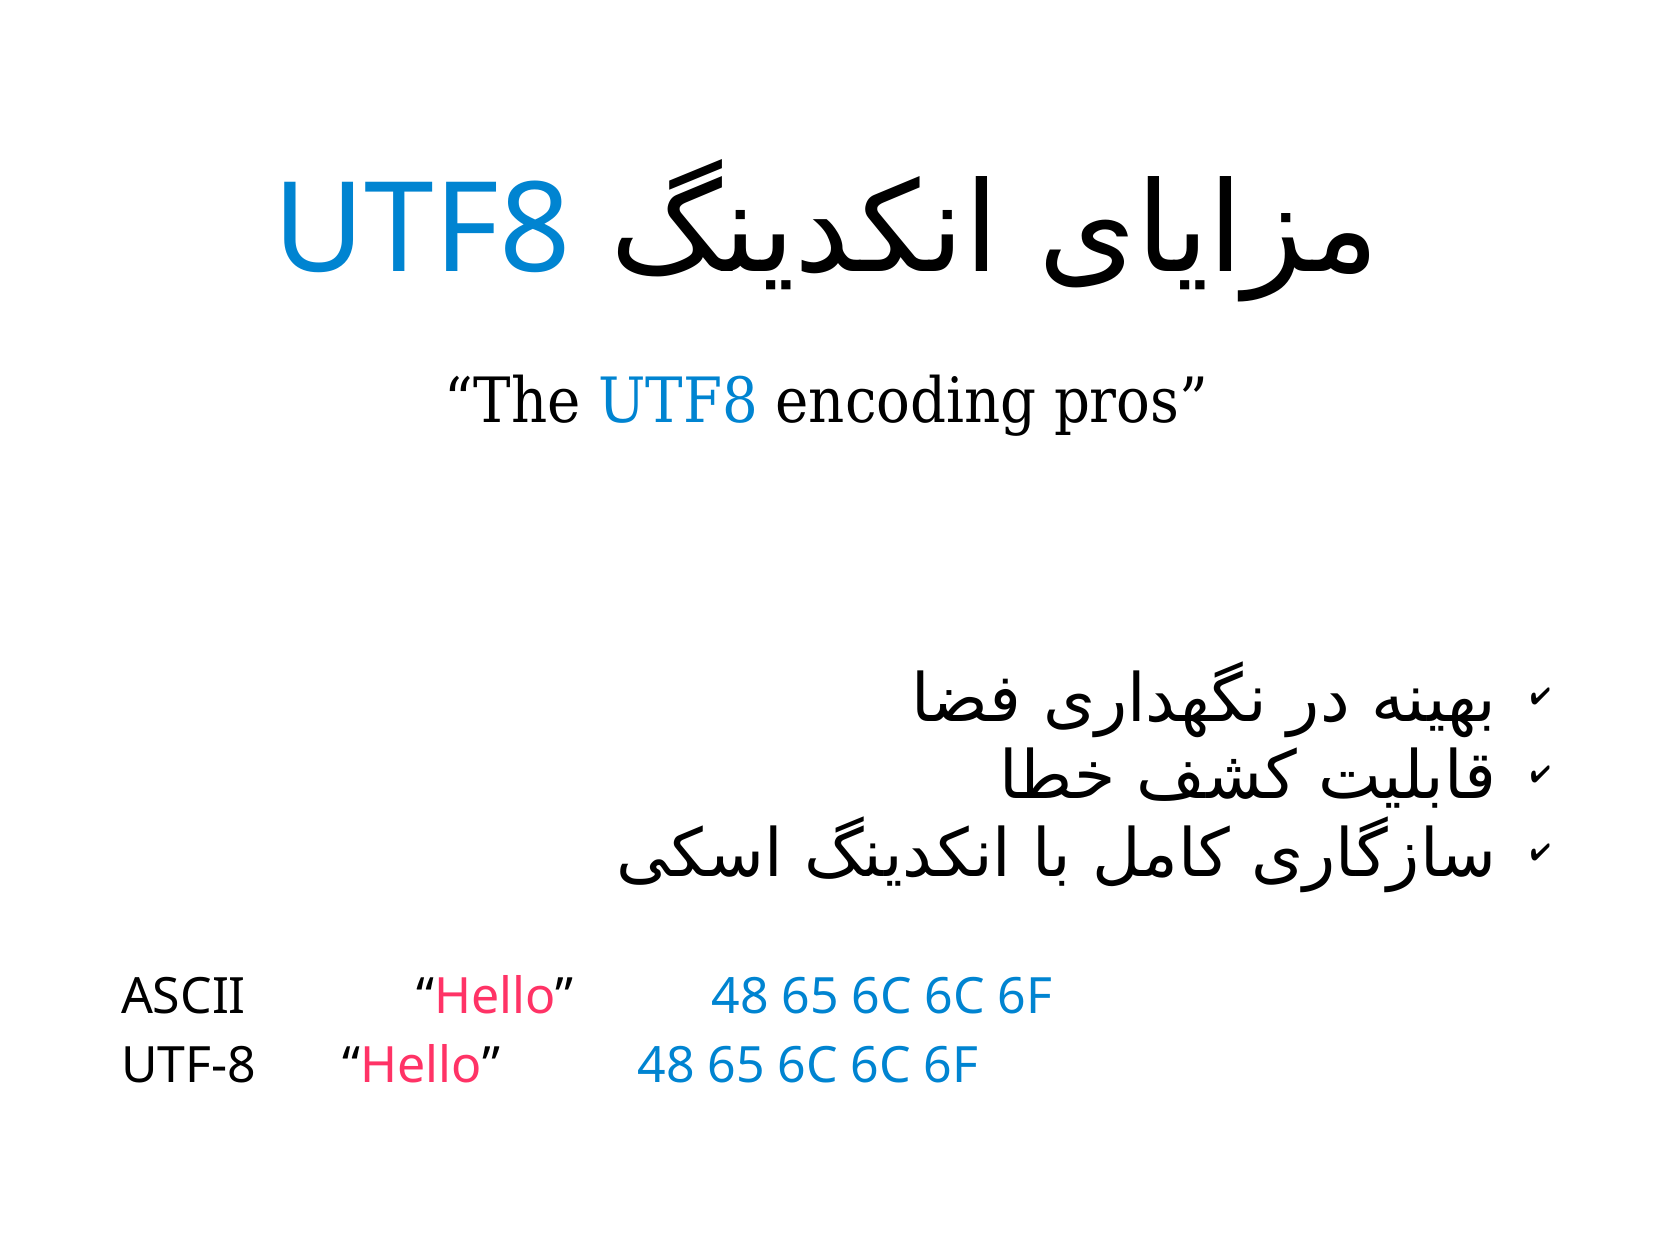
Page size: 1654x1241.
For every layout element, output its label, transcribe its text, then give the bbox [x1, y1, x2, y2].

text_box بهینه در نگهداری فضا قابلیت کشف خطا سازگاری کامل با انکدینگ‌ اسکی ASCII “Hello” 48 65 6C 6C 6F UTF-8 “Hello” 48 65 6C 6C 6F [35, 651, 1583, 1133]
text_box مزایای انکدینگ UTF8 “The UTF8 encoding pros” [82, 49, 1571, 526]
